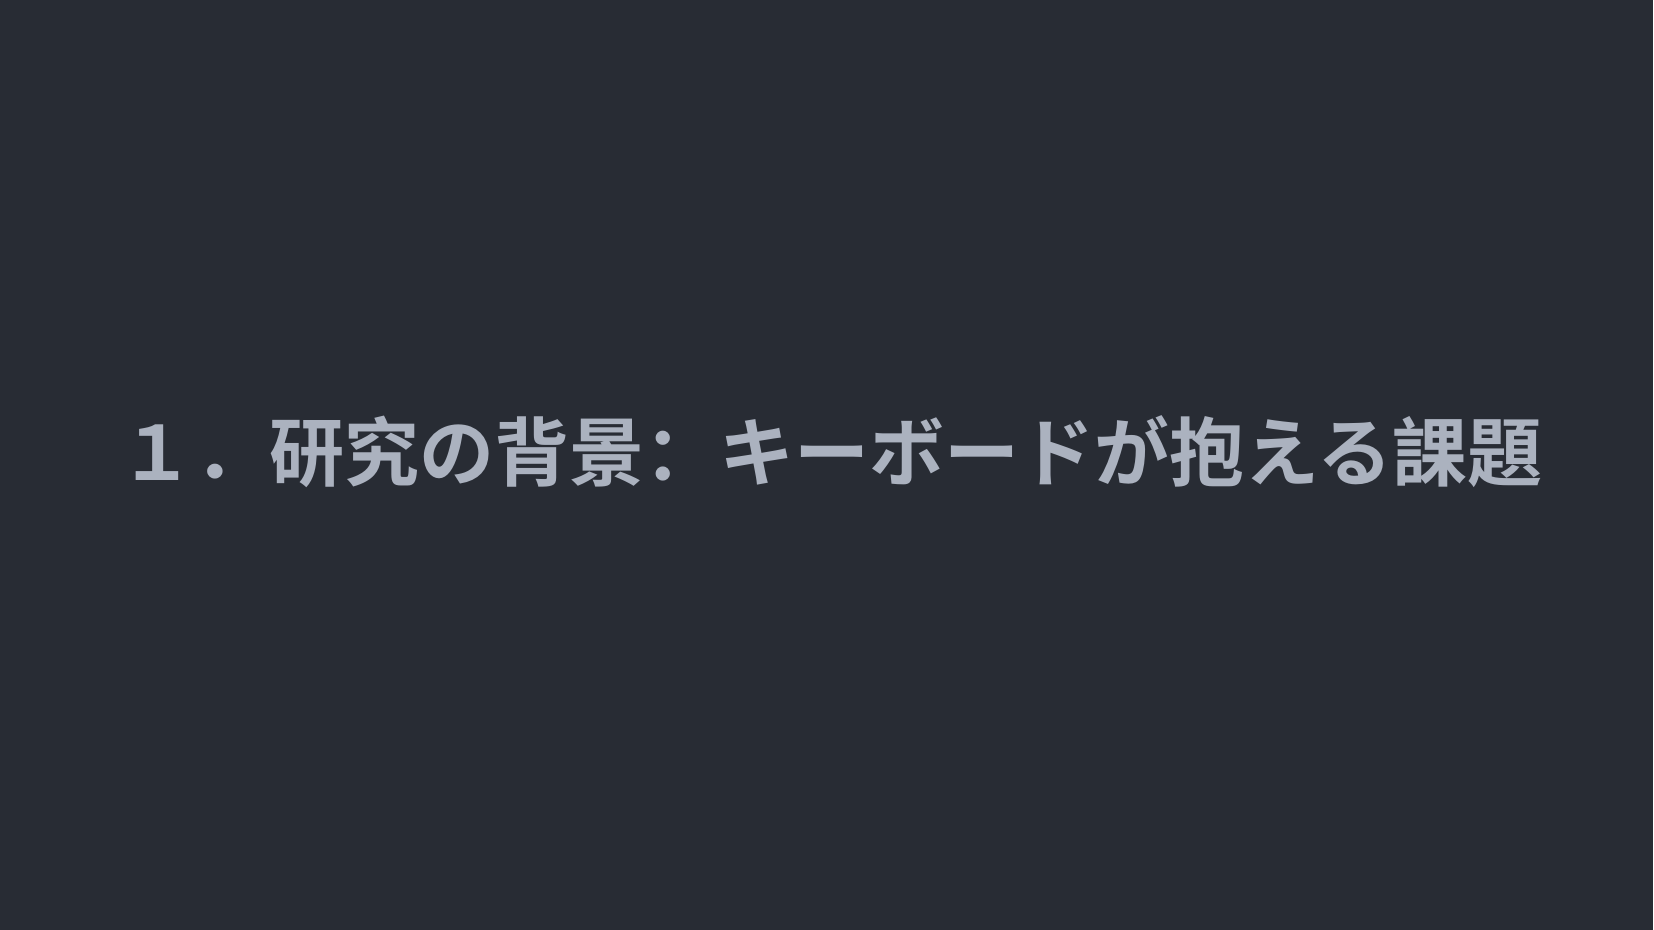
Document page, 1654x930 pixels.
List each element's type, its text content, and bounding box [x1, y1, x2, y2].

title １．研究の背景：キーボードが抱える課題 [87, 369, 1576, 526]
